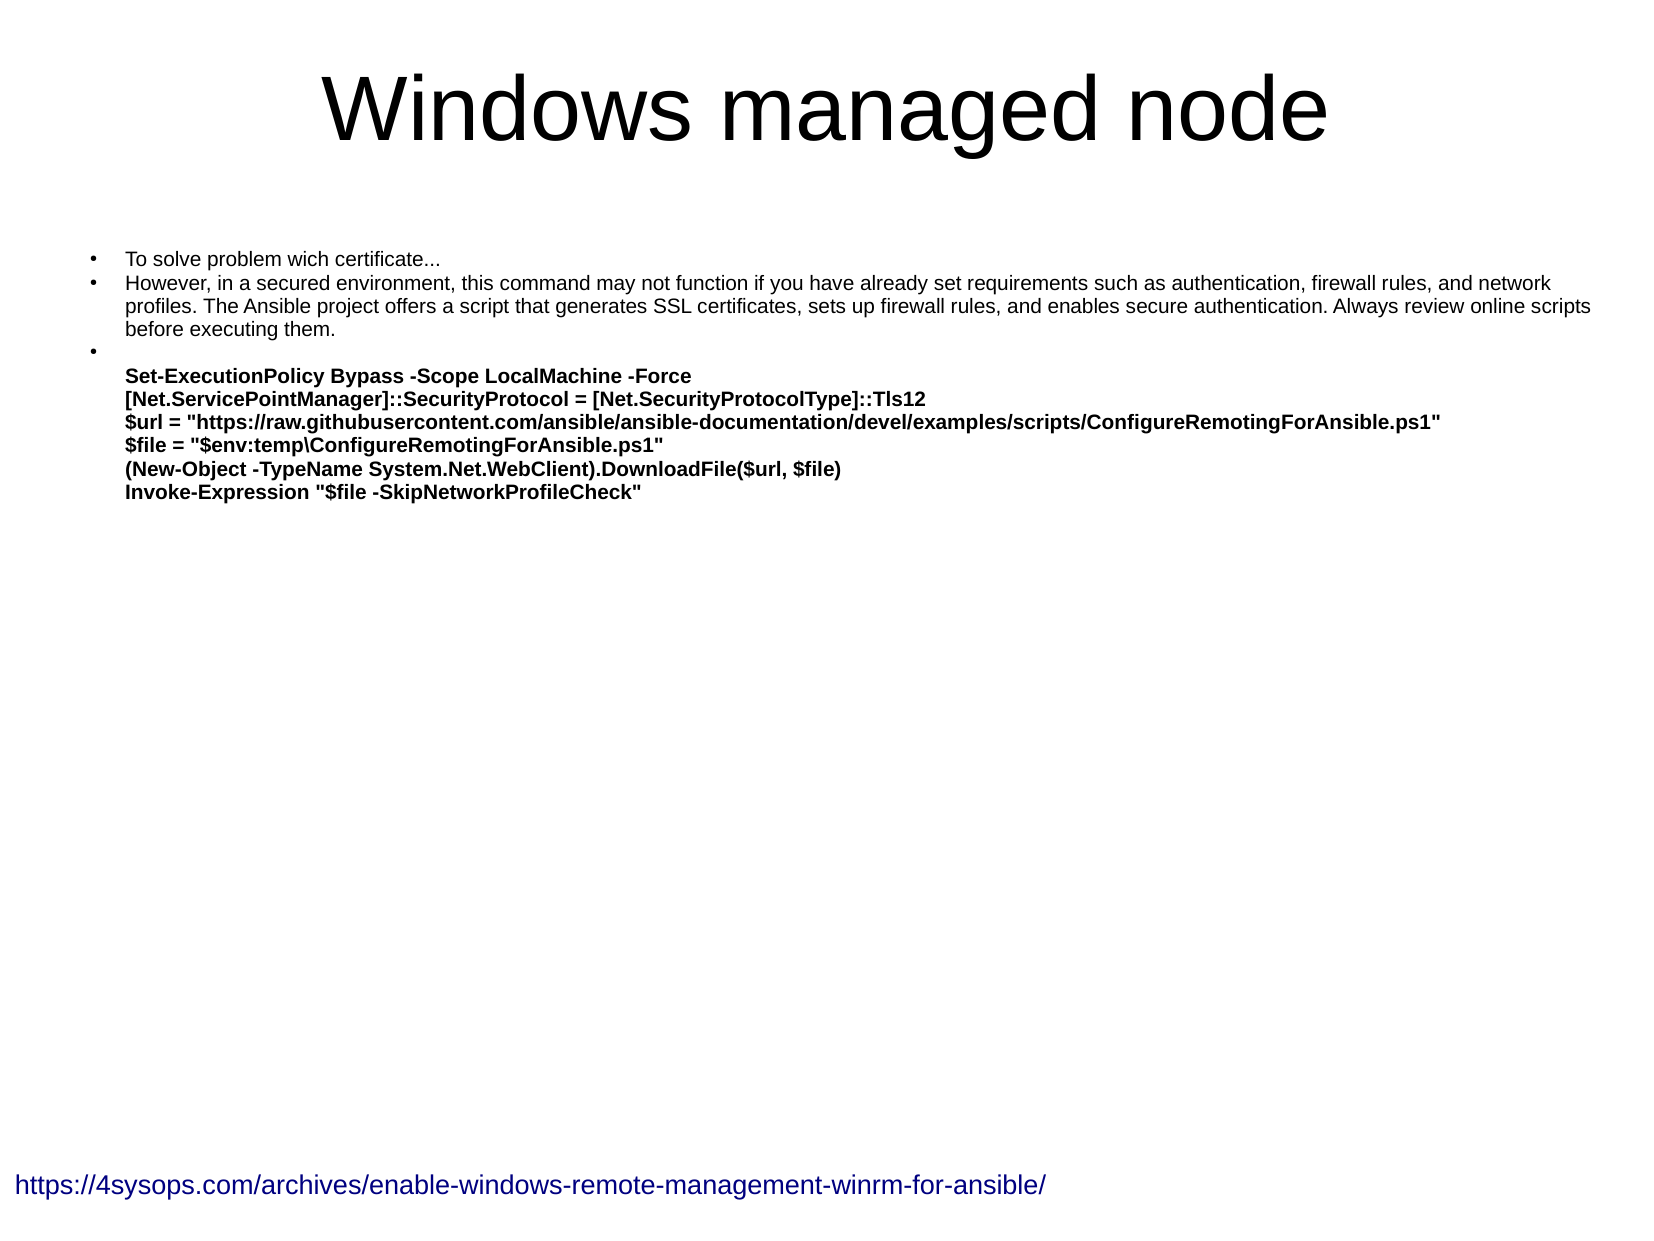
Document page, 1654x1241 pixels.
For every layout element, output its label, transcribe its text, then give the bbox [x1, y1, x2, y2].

text_box https://4sysops.com/archives/enable-windows-remote-management-winrm-for-ansible/ [0, 1162, 1351, 1241]
text_box To solve problem wich certificate... However, in a secured environment, this command may not function if you have already set requirements such as authentication, firewall rules, and network profiles. The Ansible project offers a script that generates SSL certificates, sets up firewall rules, and enables secure authentication. Always review online scripts before executing them. Set-ExecutionPolicy Bypass -Scope LocalMachine -Force [Net.ServicePointManager]::SecurityProtocol = [Net.SecurityProtocolType]::Tls12 $url = "https://raw.githubusercontent.com/ansible/ansible-documentation/devel/examples/scripts/ConfigureRemotingForAnsible.ps1" $file = "$env:temp\ConfigureRemotingForAnsible.ps1" (New-Object -TypeName System.Net.WebClient).DownloadFile($url, $file) Invoke-Expression "$file -SkipNetworkProfileCheck" [75, 217, 1613, 1135]
title Windows managed node [82, 0, 1571, 208]
